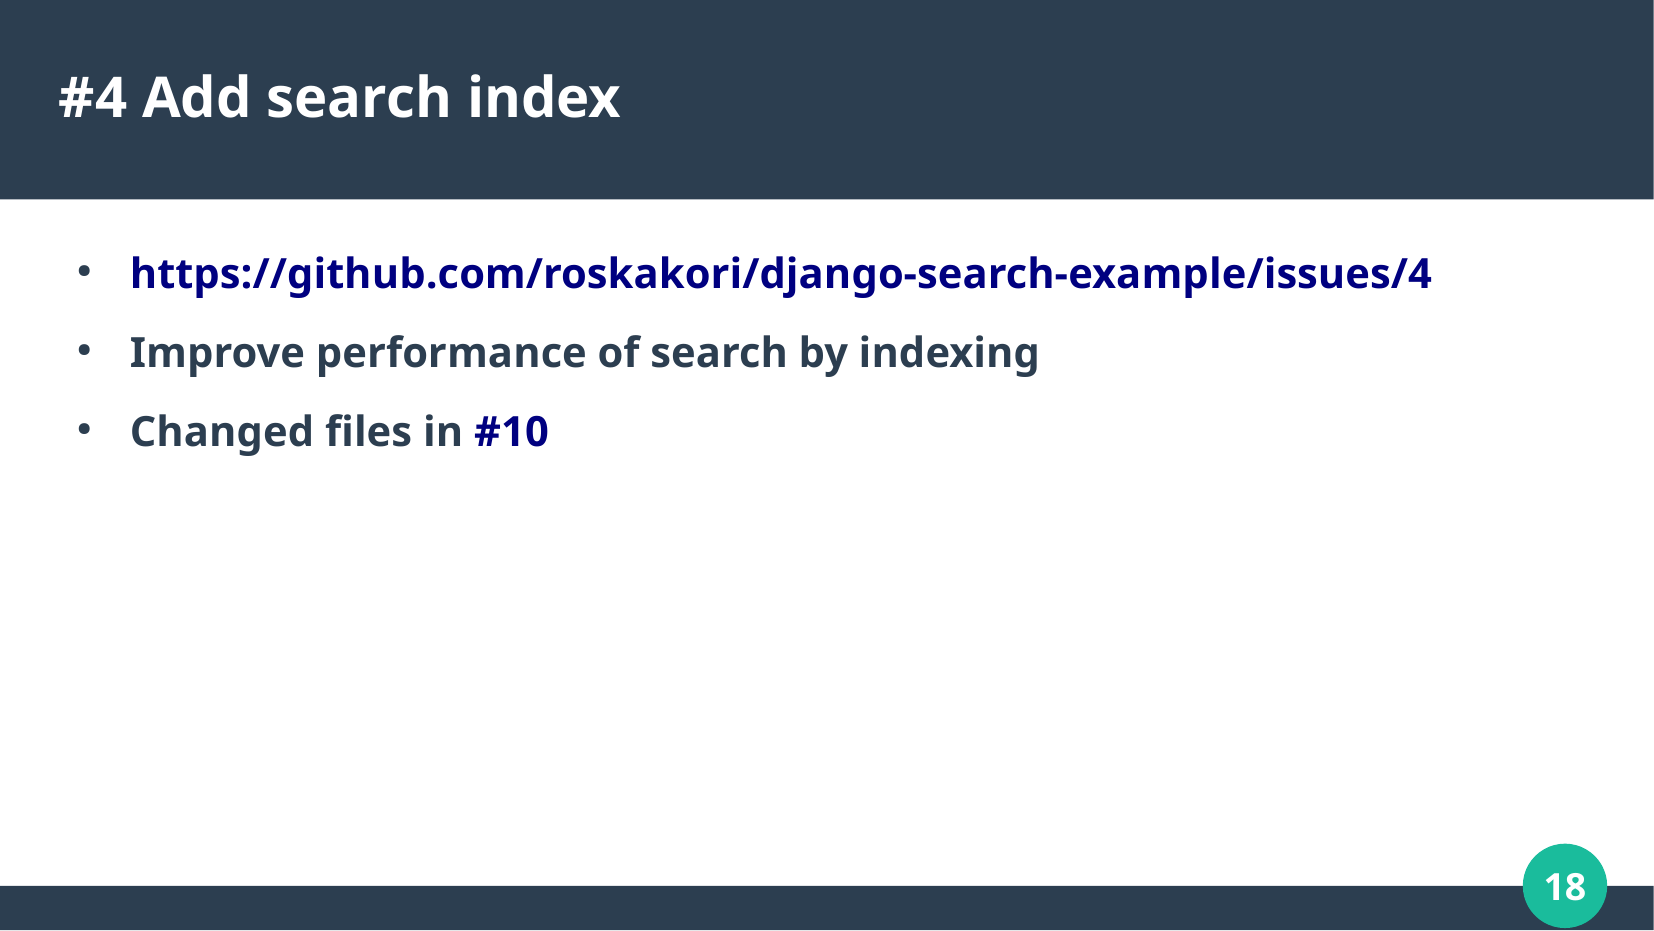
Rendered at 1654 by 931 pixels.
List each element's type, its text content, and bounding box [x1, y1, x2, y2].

list https://github.com/roskakori/django-search-example/issues/4 Improve performance of search by indexing Changed files in #10 [59, 243, 1595, 863]
title #4 Add search index [59, 37, 1595, 155]
